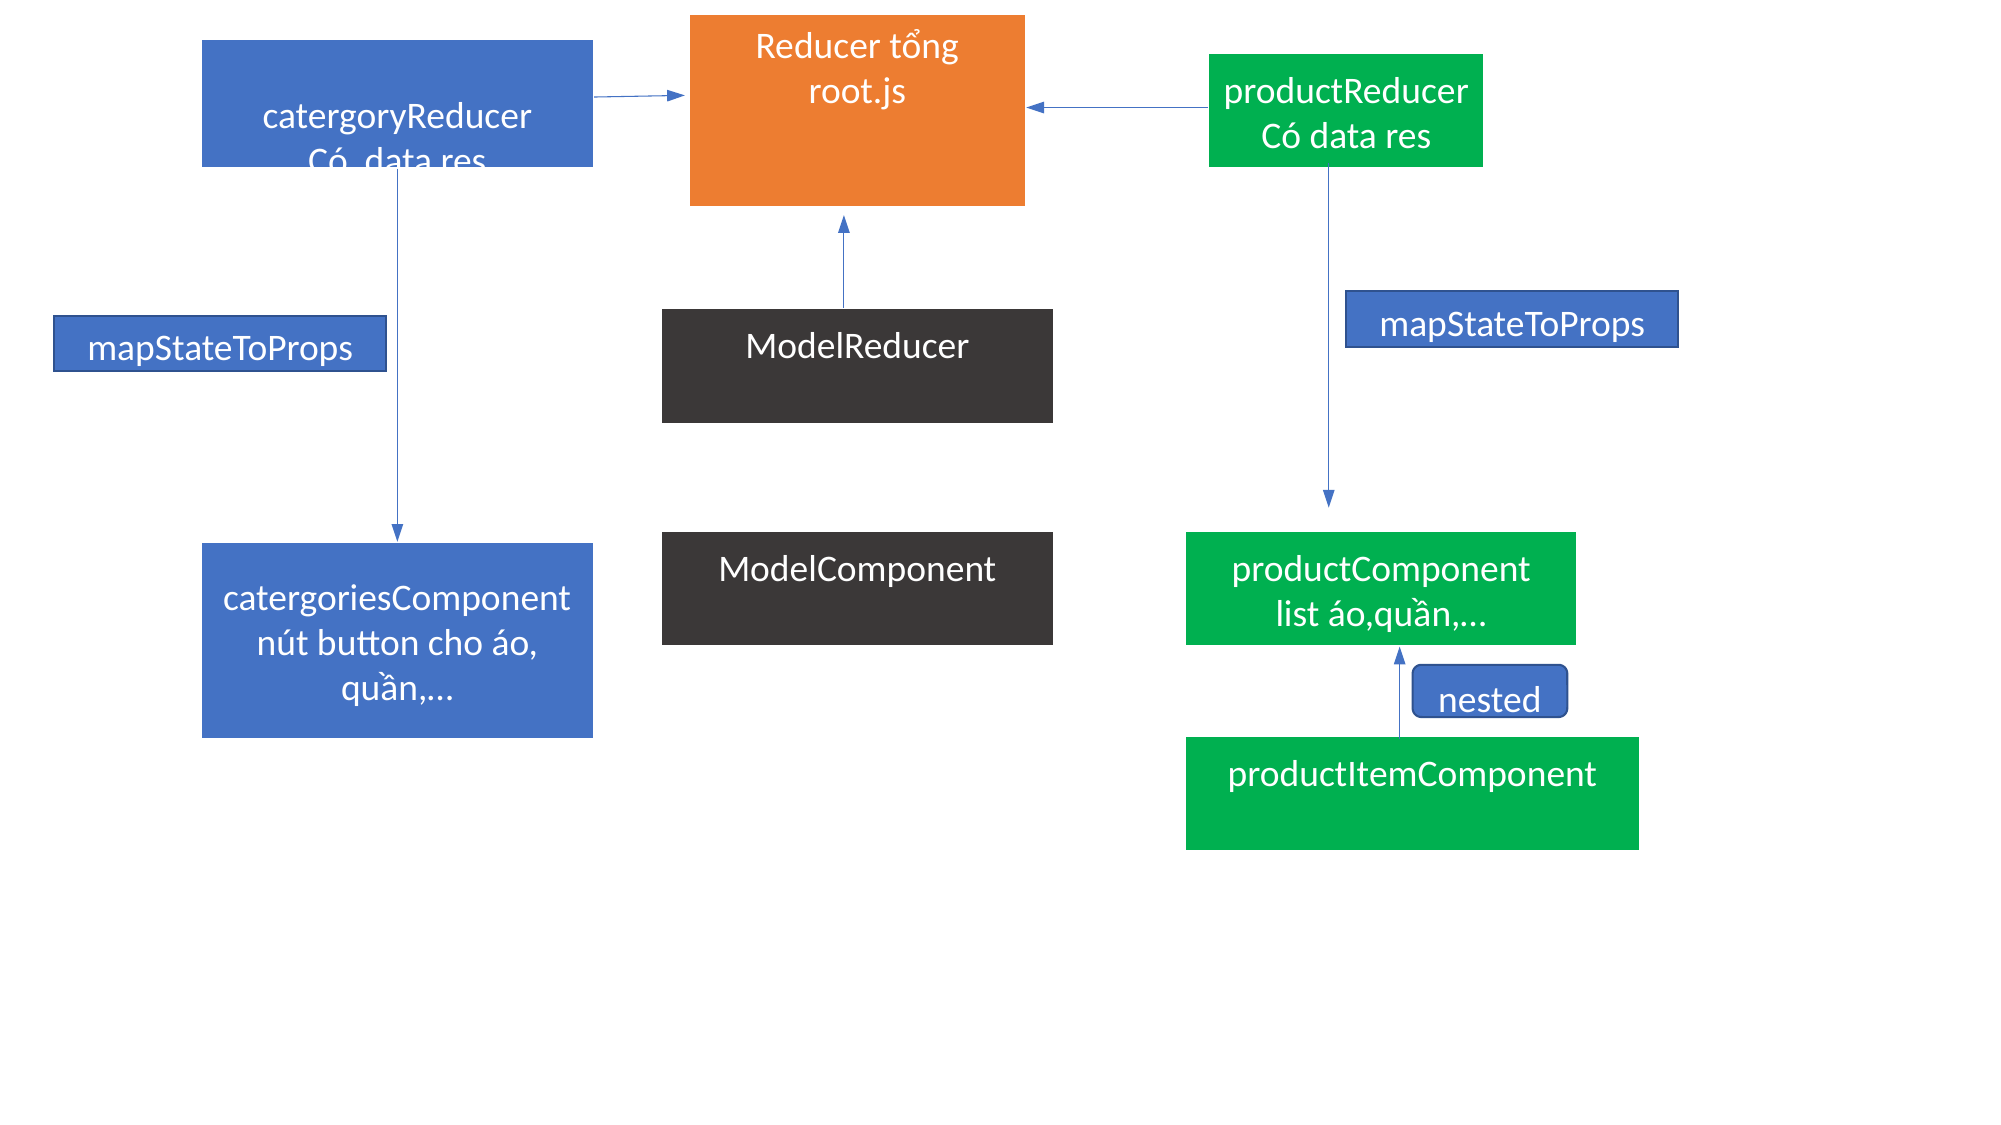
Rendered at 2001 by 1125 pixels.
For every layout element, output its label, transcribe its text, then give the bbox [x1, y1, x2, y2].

text_box productItemComponent [1184, 735, 1641, 852]
text_box nested [1412, 664, 1568, 718]
text_box mapStateToProps [54, 316, 386, 371]
text_box catergoriesComponent nút button cho áo, quần,… [201, 542, 594, 740]
text_box mapStateToProps [1346, 291, 1678, 347]
text_box productReducer Có data res [1208, 52, 1485, 169]
text_box ModelReducer [661, 308, 1054, 424]
text_box productComponent list áo,quần,… [1185, 530, 1578, 647]
text_box ModelComponent [661, 530, 1054, 647]
text_box catergoryReducer Có data res [201, 39, 594, 169]
text_box Reducer tổng root.js [689, 14, 1026, 207]
